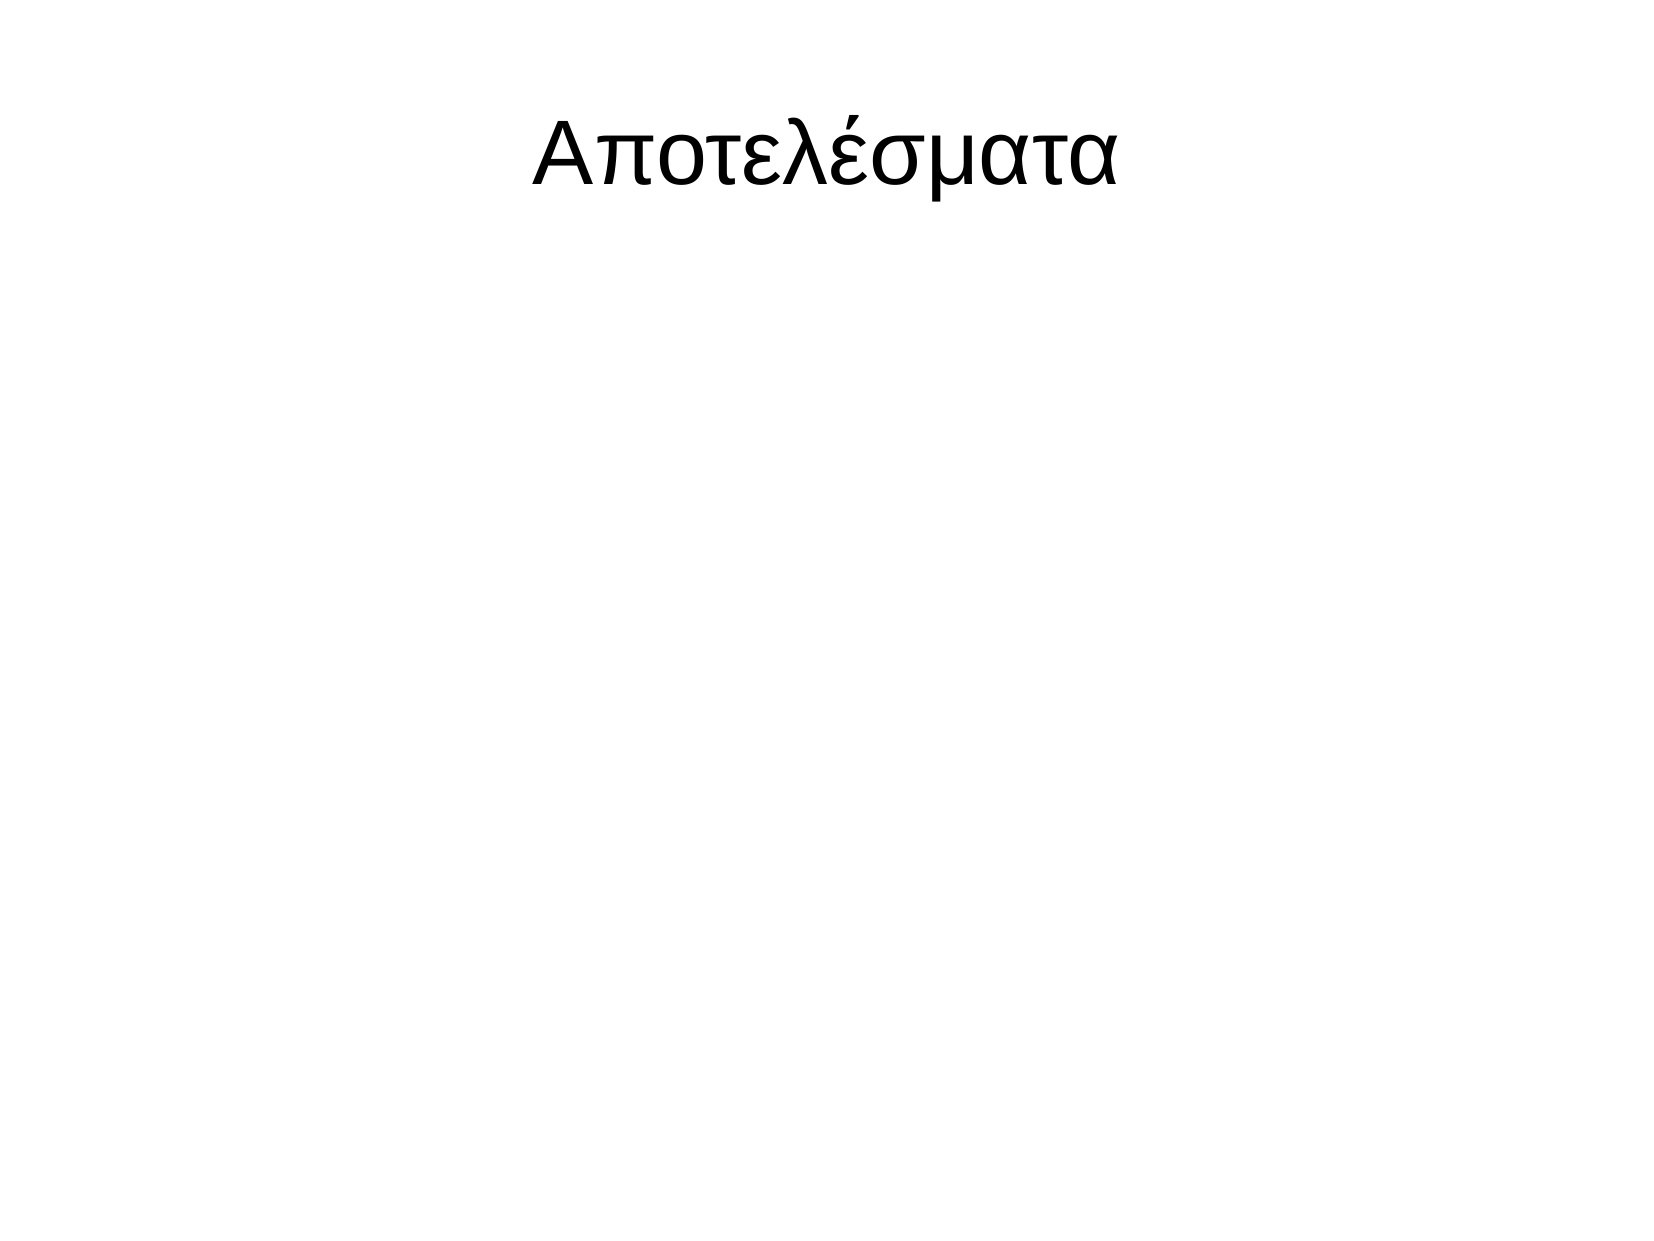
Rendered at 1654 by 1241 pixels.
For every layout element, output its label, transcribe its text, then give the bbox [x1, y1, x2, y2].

title Αποτελέσματα [82, 49, 1571, 257]
